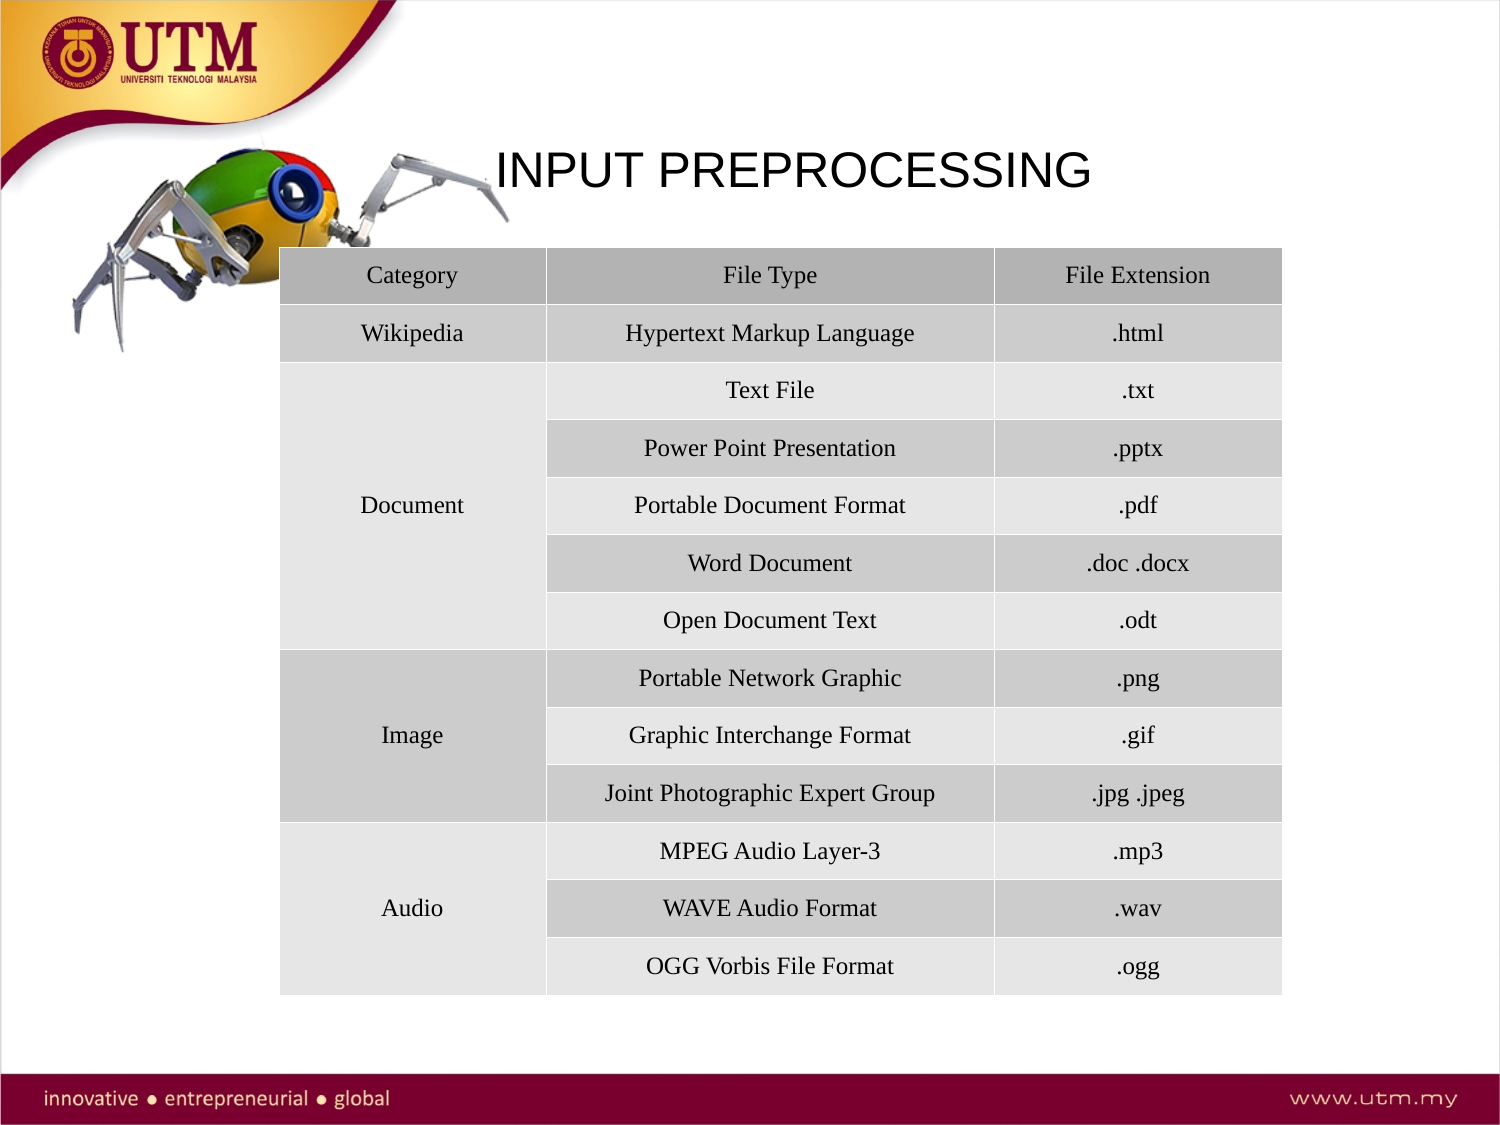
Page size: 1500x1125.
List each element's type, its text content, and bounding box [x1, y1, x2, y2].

table_cell .odt [995, 593, 1282, 649]
table_cell .doc .docx [995, 535, 1282, 592]
table_header File Type [547, 255, 994, 304]
table_cell .wav [995, 880, 1282, 937]
table_header File Extension [995, 248, 1282, 304]
text_box INPUT PREPROCESSING [480, 135, 1126, 255]
table_cell Portable Document Format [547, 478, 994, 534]
table_cell .txt [995, 363, 1282, 419]
table_cell .html [995, 305, 1282, 362]
table_cell Graphic Interchange Format [547, 708, 994, 764]
picture [0, 0, 1500, 1125]
table_cell Image [280, 650, 546, 822]
table_cell WAVE Audio Format [547, 880, 994, 937]
table_cell Text File [547, 363, 994, 419]
table_cell Hypertext Markup Language [547, 305, 994, 362]
table_cell Audio [280, 823, 546, 995]
table_cell MPEG Audio Layer-3 [547, 823, 994, 879]
table_cell Word Document [547, 535, 994, 592]
table_cell Power Point Presentation [547, 420, 994, 477]
table_cell .ogg [995, 938, 1282, 995]
table_cell Open Document Text [547, 593, 994, 649]
table_cell .gif [995, 708, 1282, 764]
table_cell Wikipedia [280, 305, 546, 362]
table_cell OGG Vorbis File Format [547, 938, 994, 995]
table_cell Joint Photographic Expert Group [547, 765, 994, 822]
table_cell .pptx [995, 420, 1282, 477]
table_cell Portable Network Graphic [547, 650, 994, 707]
table_cell .jpg .jpeg [995, 765, 1282, 822]
table_cell .pdf [995, 478, 1282, 534]
table_cell .mp3 [995, 823, 1282, 879]
table_cell Document [280, 363, 546, 649]
table_cell .png [995, 650, 1282, 707]
table_header Category [280, 248, 546, 304]
